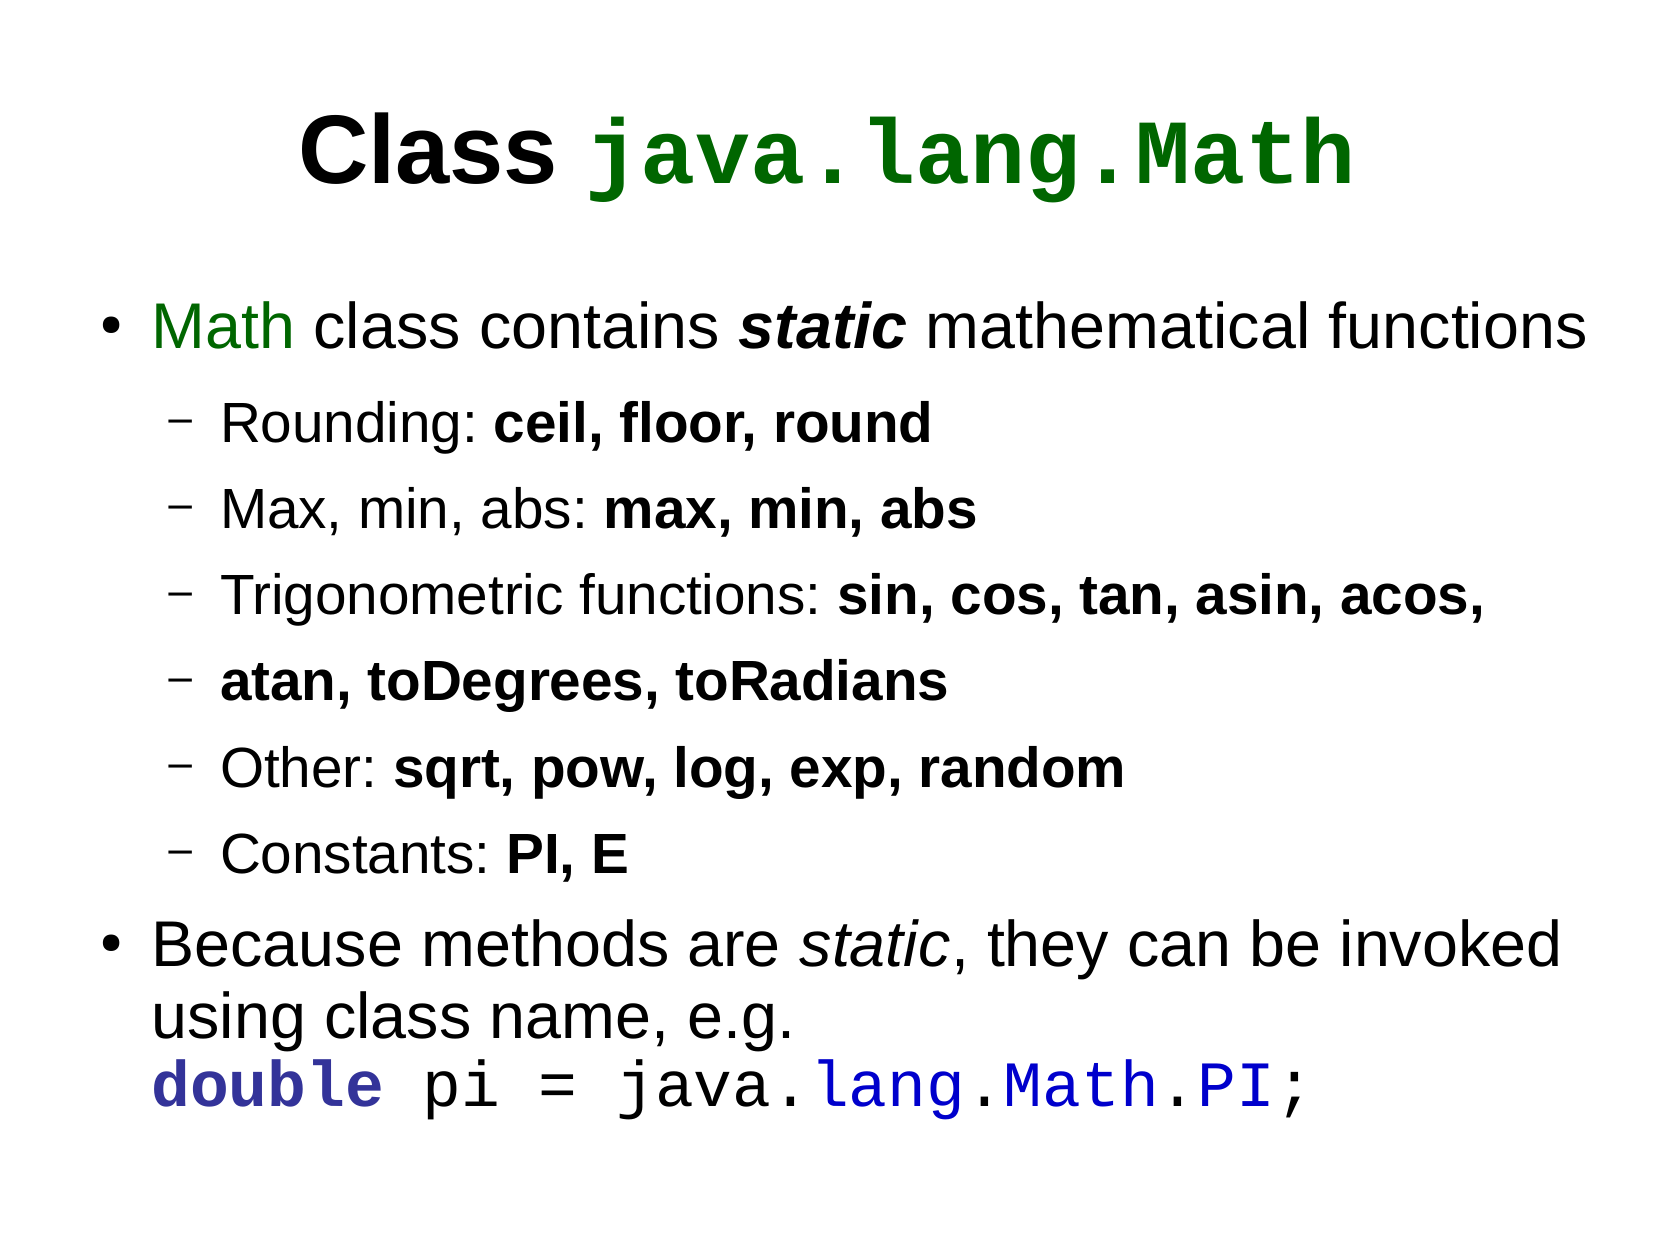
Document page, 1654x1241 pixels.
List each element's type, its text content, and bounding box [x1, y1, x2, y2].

title Class java.lang.Math [82, 49, 1571, 257]
list Math class contains static mathematical functions Rounding: ceil, floor, round Max, min, abs: max, min, abs Trigonometric functions: sin, cos, tan, asin, acos, atan, toDegrees, toRadians Other: sqrt, pow, log, exp, random Constants: PI, E Because methods are static, they can be invoked using class name, e.g. double pi = java.lang.Math.PI; [82, 290, 1607, 1182]
